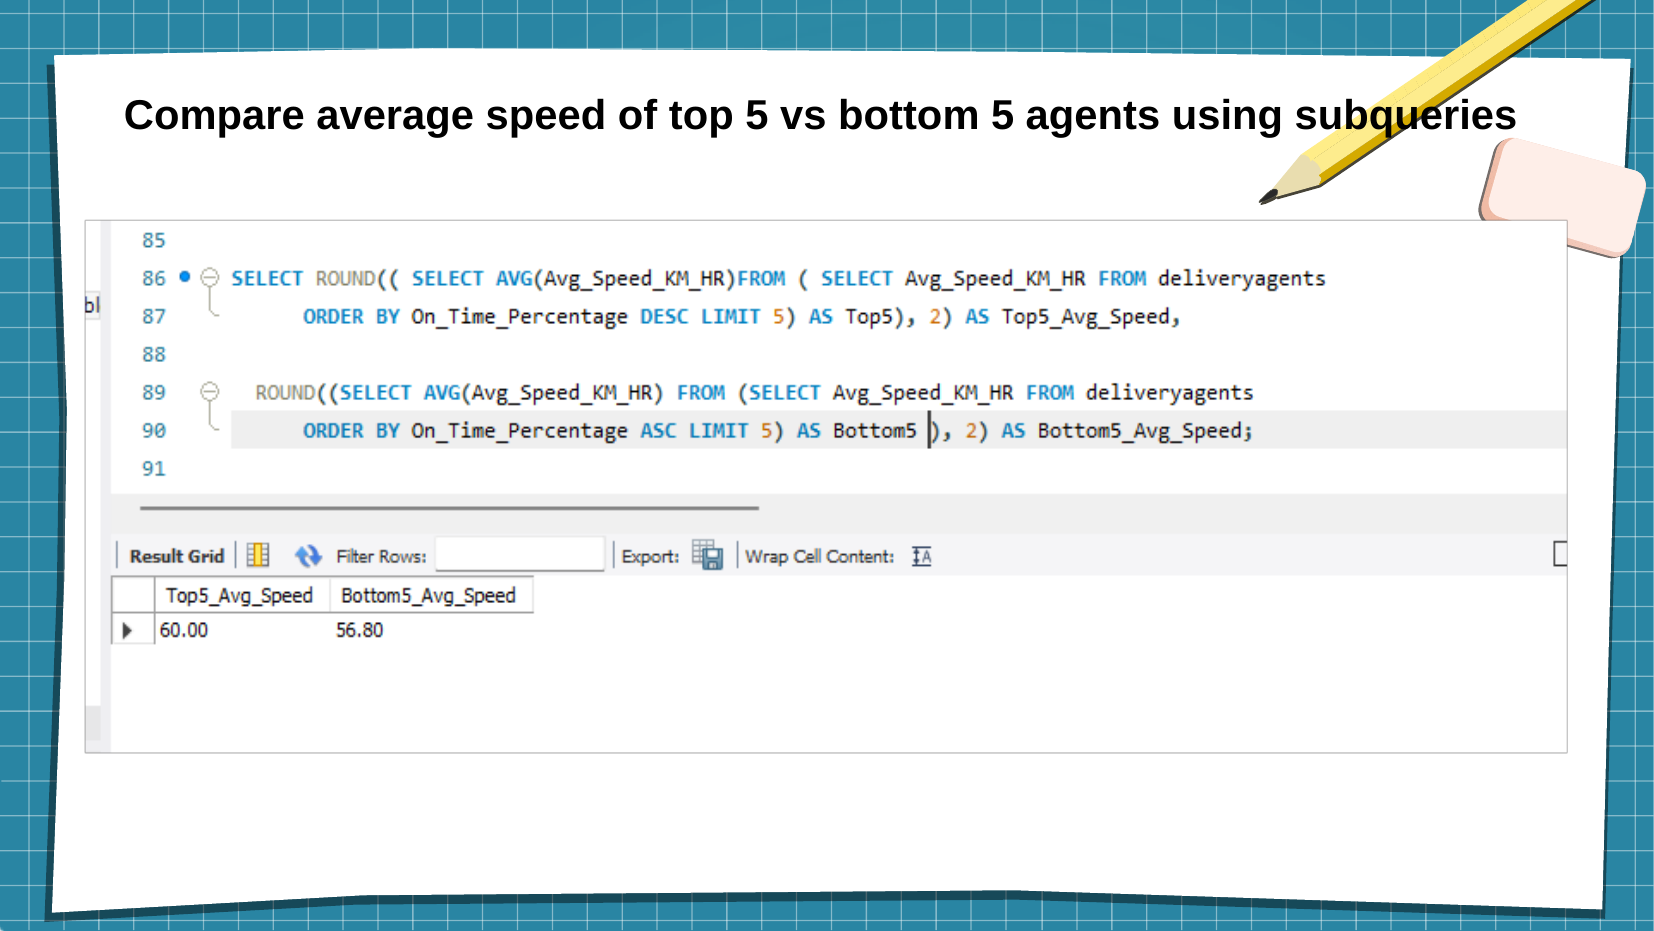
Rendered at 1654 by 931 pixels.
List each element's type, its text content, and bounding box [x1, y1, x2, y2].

title Compare average speed of top 5 vs bottom 5 agents using subqueries [82, 37, 1571, 193]
picture [82, 217, 1571, 758]
